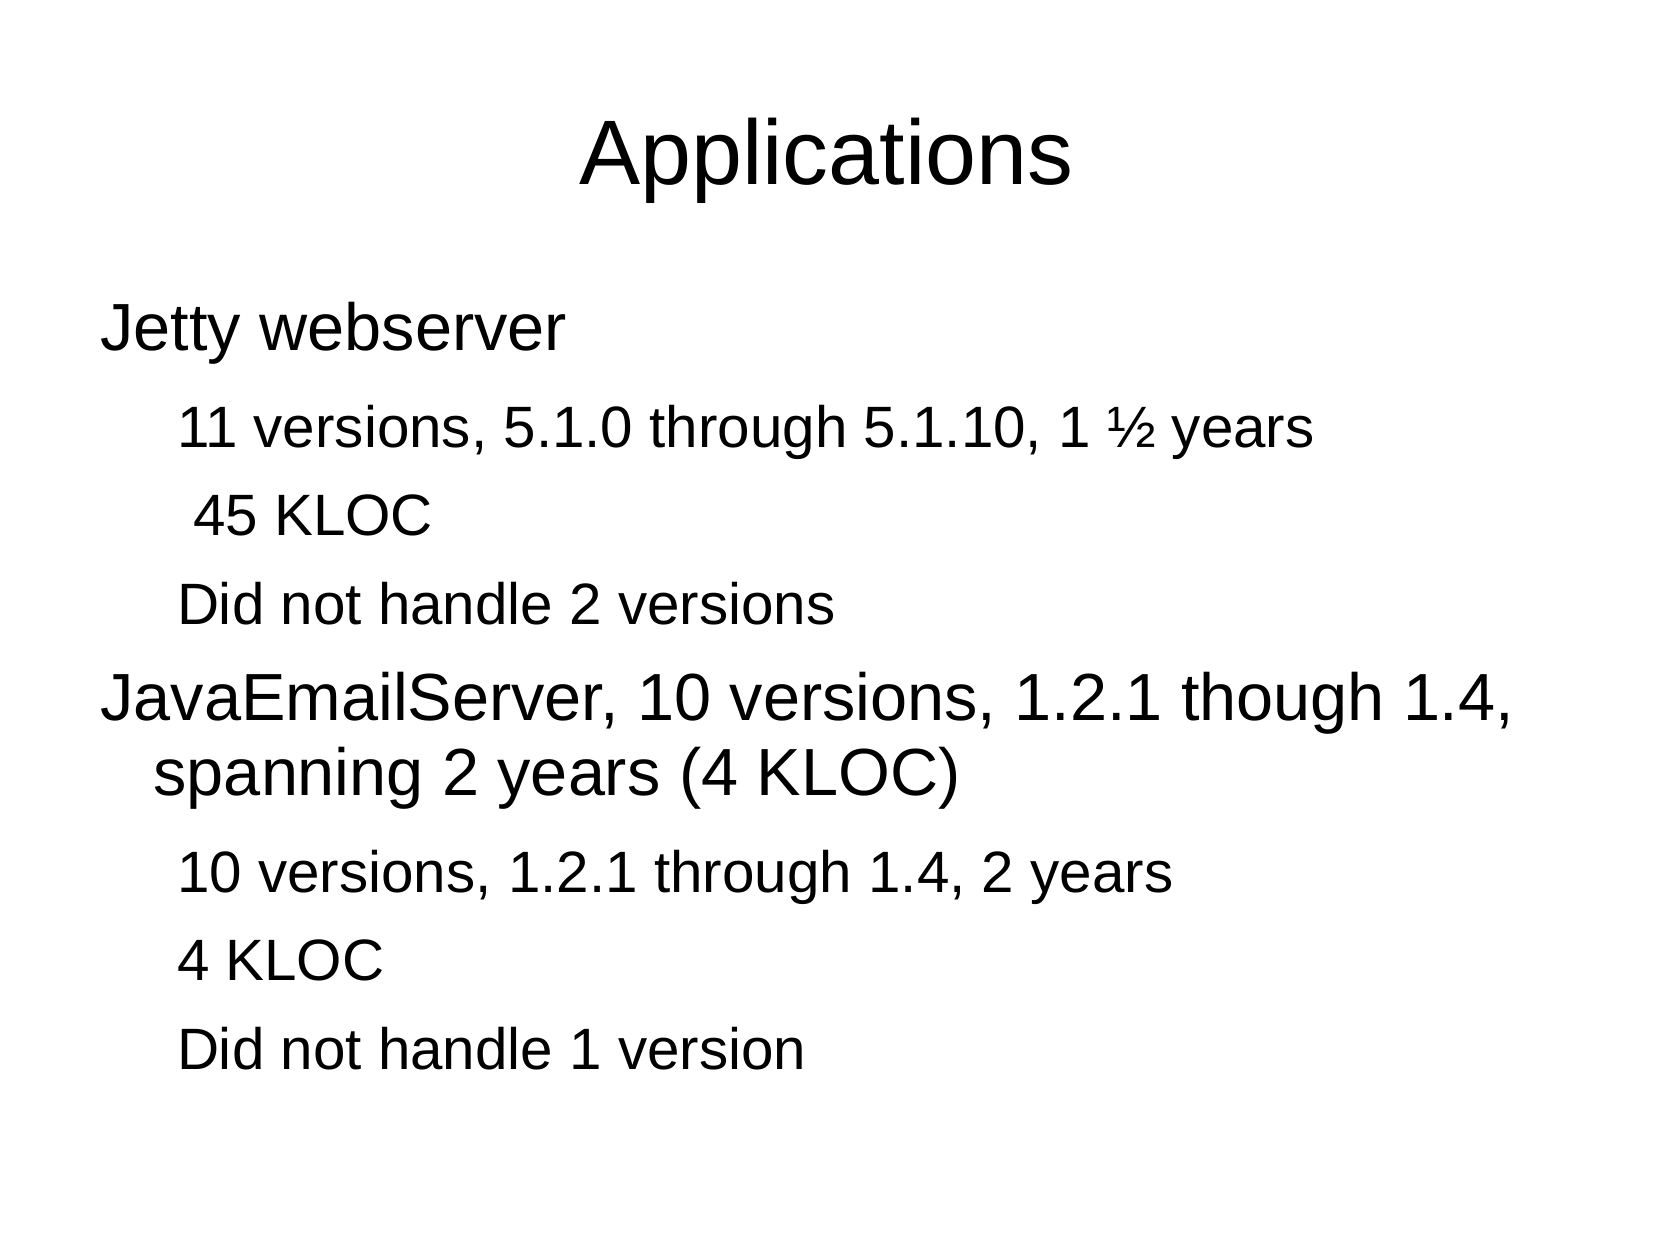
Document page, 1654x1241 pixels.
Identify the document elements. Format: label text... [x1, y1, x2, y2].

list Jetty webserver 11 versions, 5.1.0 through 5.1.10, 1 ½ years 45 KLOC Did not handle 2 versions JavaEmailServer, 10 versions, 1.2.1 though 1.4, spanning 2 years (4 KLOC) 10 versions, 1.2.1 through 1.4, 2 years 4 KLOC Did not handle 1 version [82, 290, 1571, 1094]
title Applications [82, 56, 1571, 250]
